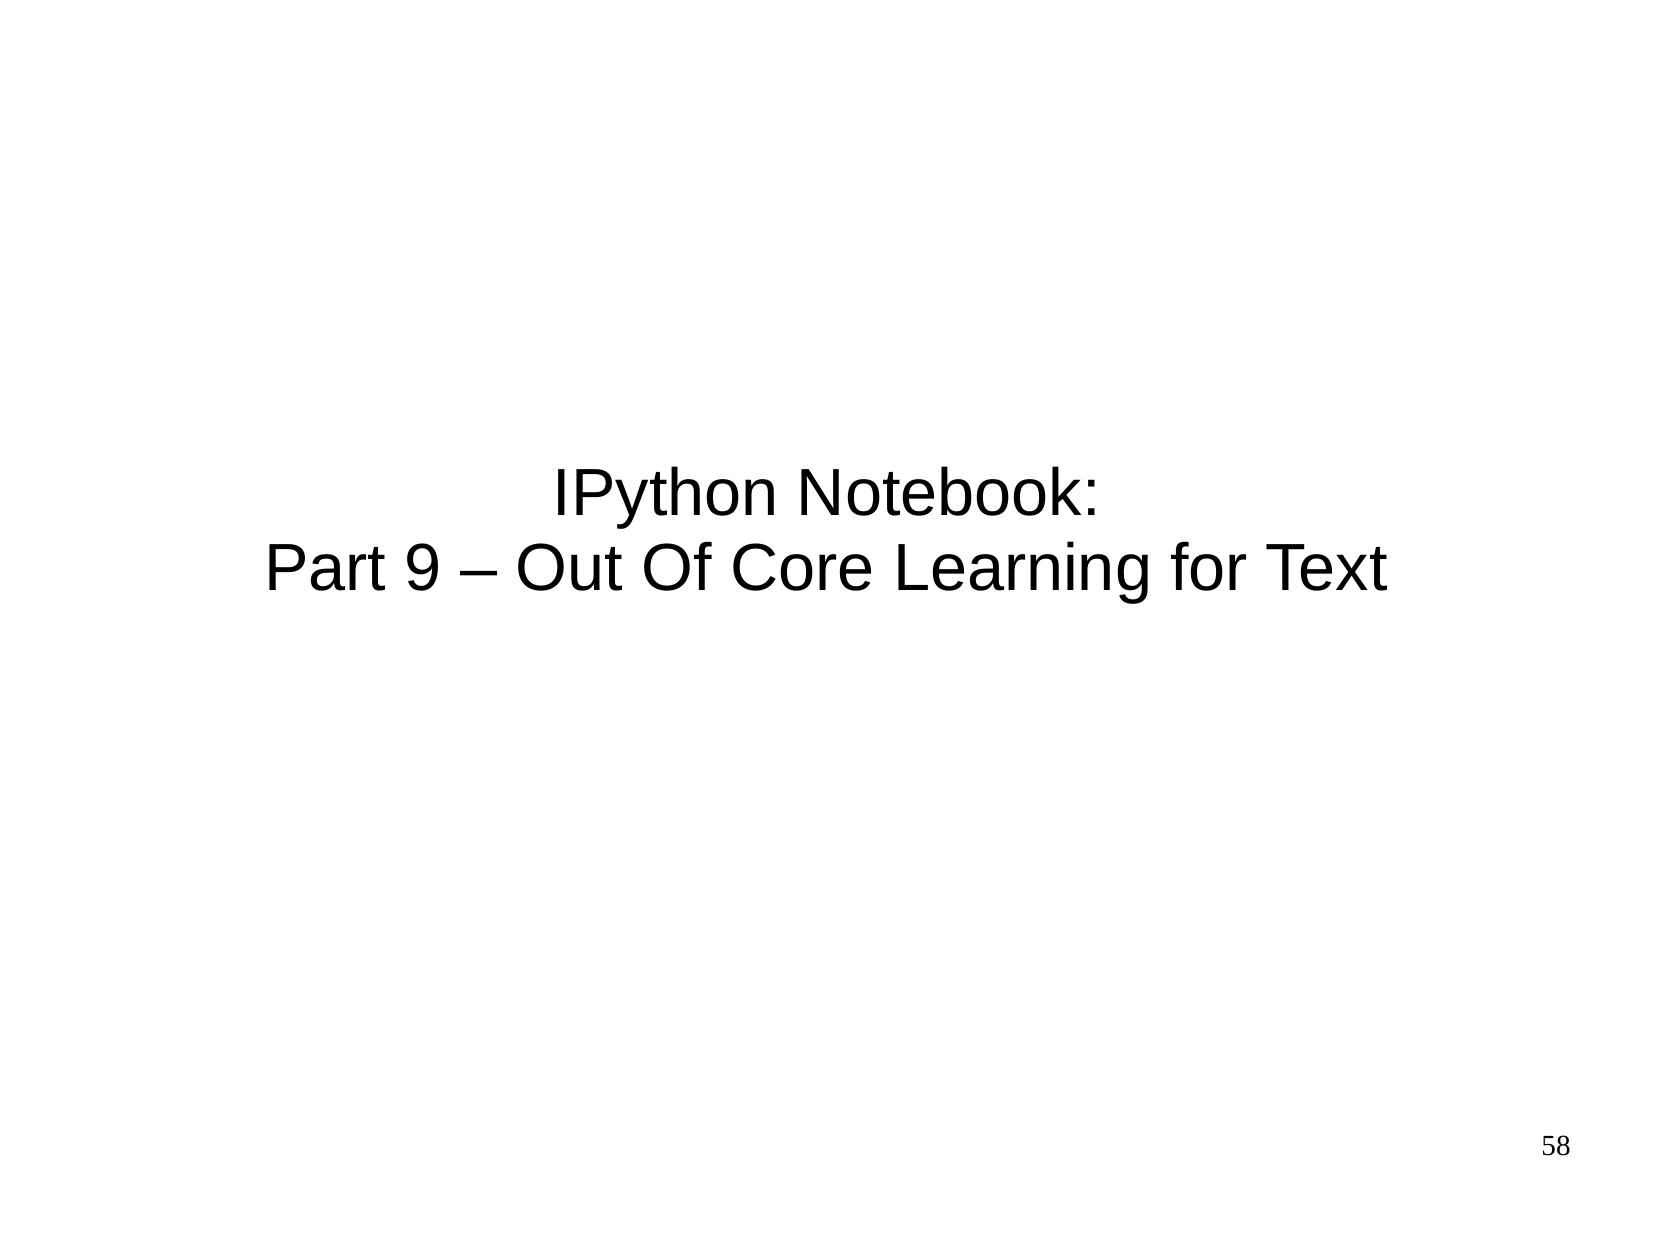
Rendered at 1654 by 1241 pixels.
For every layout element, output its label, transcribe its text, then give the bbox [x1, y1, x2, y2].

subtitle IPython Notebook: Part 9 – Out Of Core Learning for Text [82, 49, 1571, 1010]
